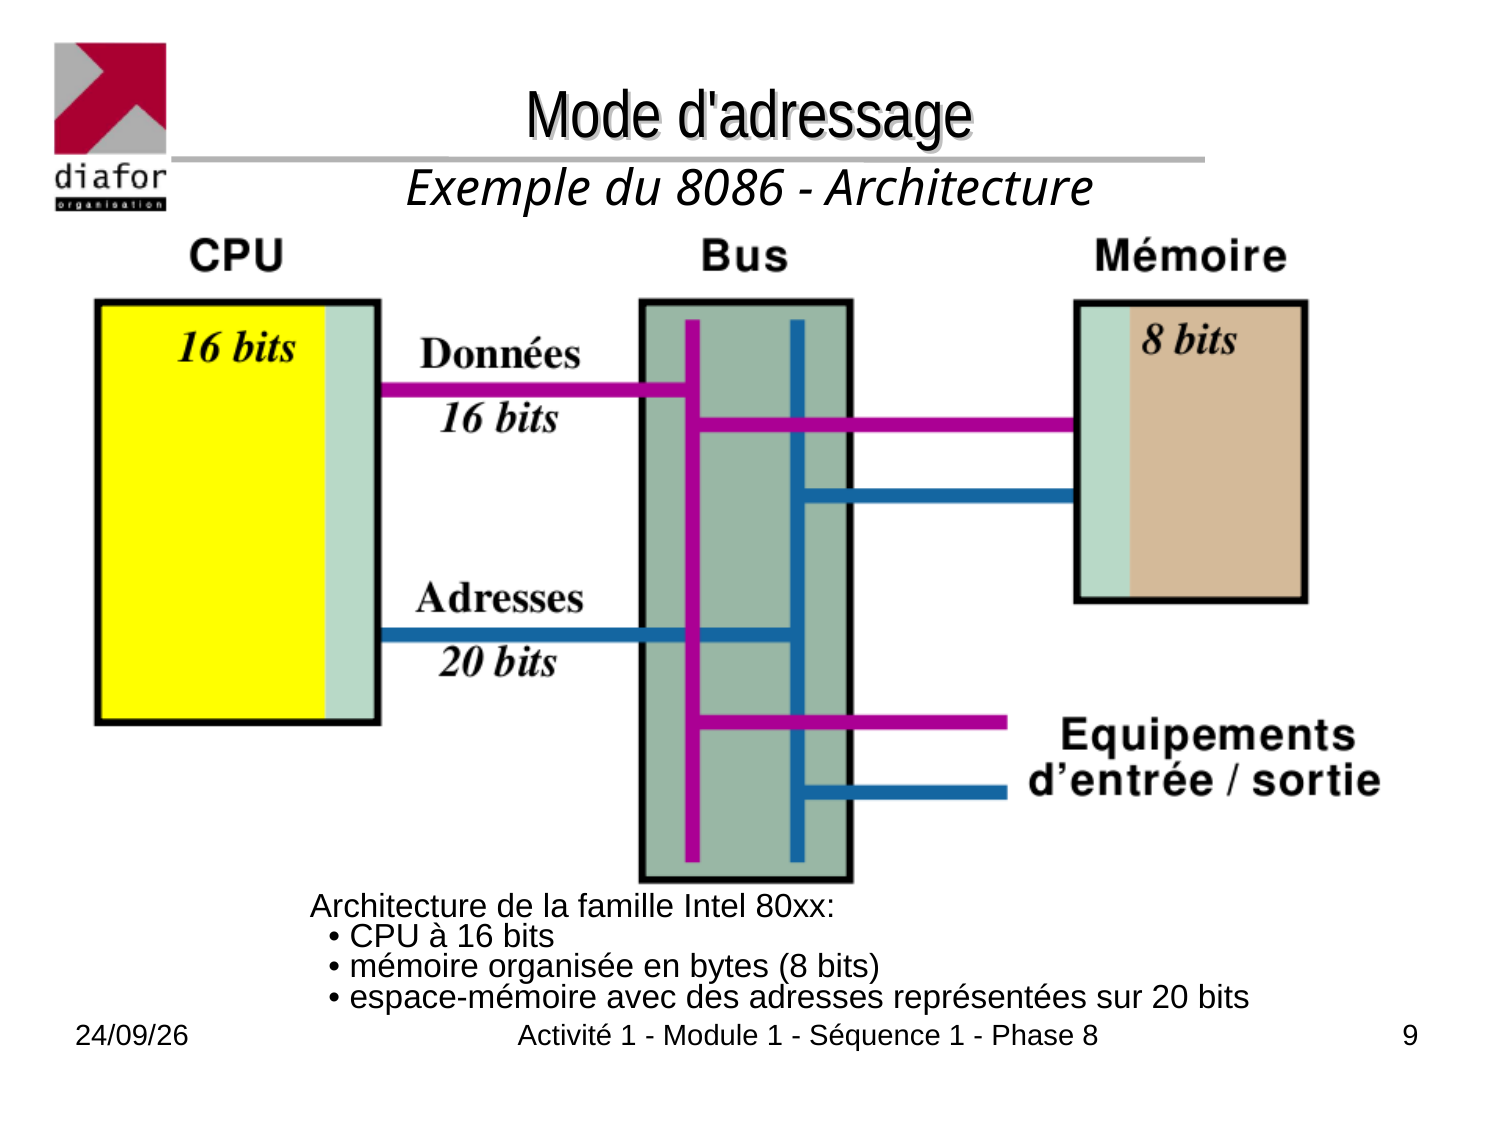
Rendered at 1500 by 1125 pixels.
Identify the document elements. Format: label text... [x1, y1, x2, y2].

picture [73, 221, 1388, 886]
picture [53, 42, 168, 213]
title Mode d'adressage Exemple du 8086 - Architecture [75, 45, 1426, 250]
text_box Architecture de la famille Intel 80xx: • CPU à 16 bits • mémoire organisée en bytes (8 bits) • espace-mémoire avec des adresses représentées sur 20 bits [295, 885, 1267, 1022]
